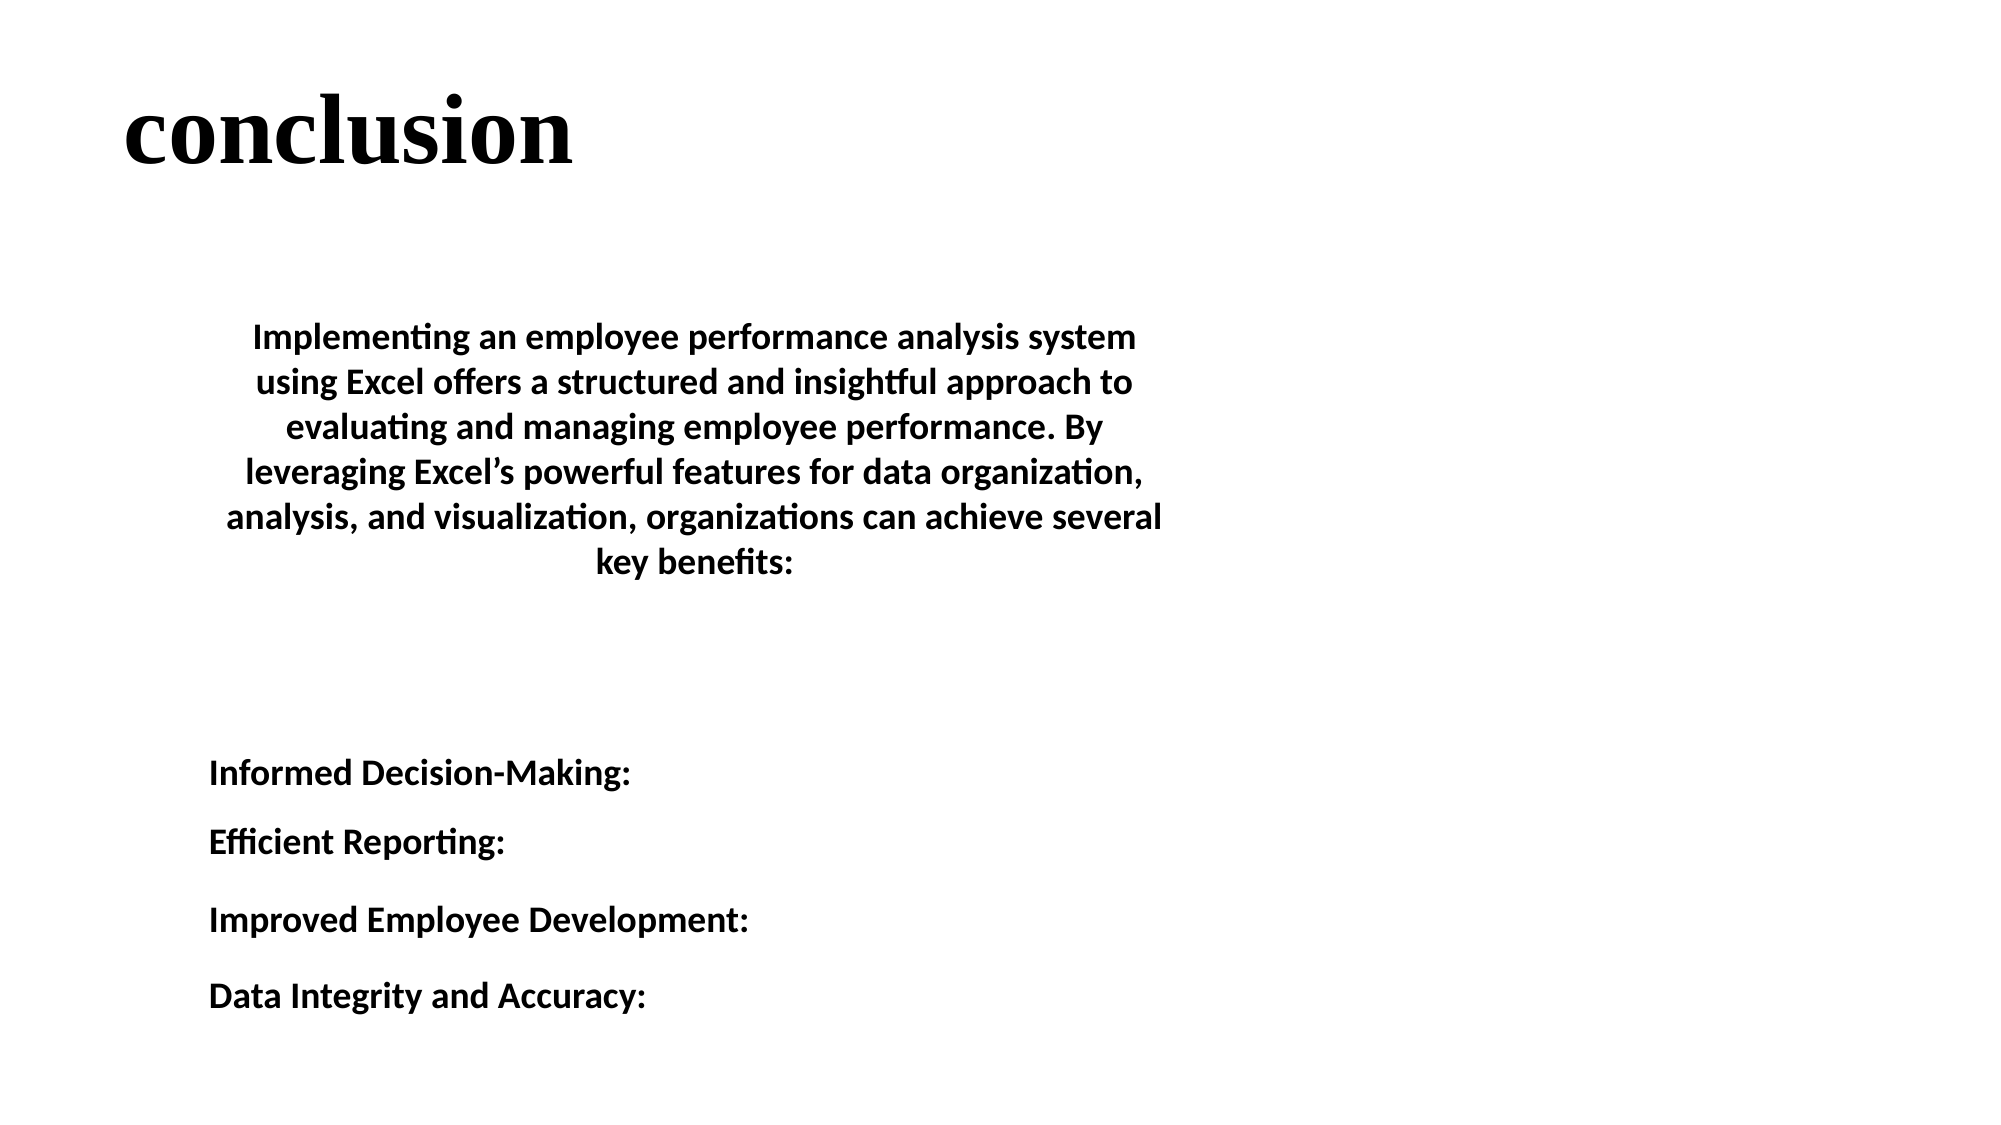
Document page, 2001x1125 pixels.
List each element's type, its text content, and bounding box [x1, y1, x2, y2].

text_box Efficient Reporting: [194, 809, 1196, 871]
text_box Informed Decision-Making: [194, 740, 1196, 802]
text_box Implementing an employee performance analysis system using Excel offers a structured and insightful approach to evaluating and managing employee performance. By leveraging Excel’s powerful features for data organization, analysis, and visualization, organizations can achieve several key benefits: [194, 304, 1196, 593]
text_box Data Integrity and Accuracy: [194, 963, 1196, 1025]
title conclusion [123, 63, 1877, 188]
text_box Improved Employee Development: [194, 887, 1196, 948]
